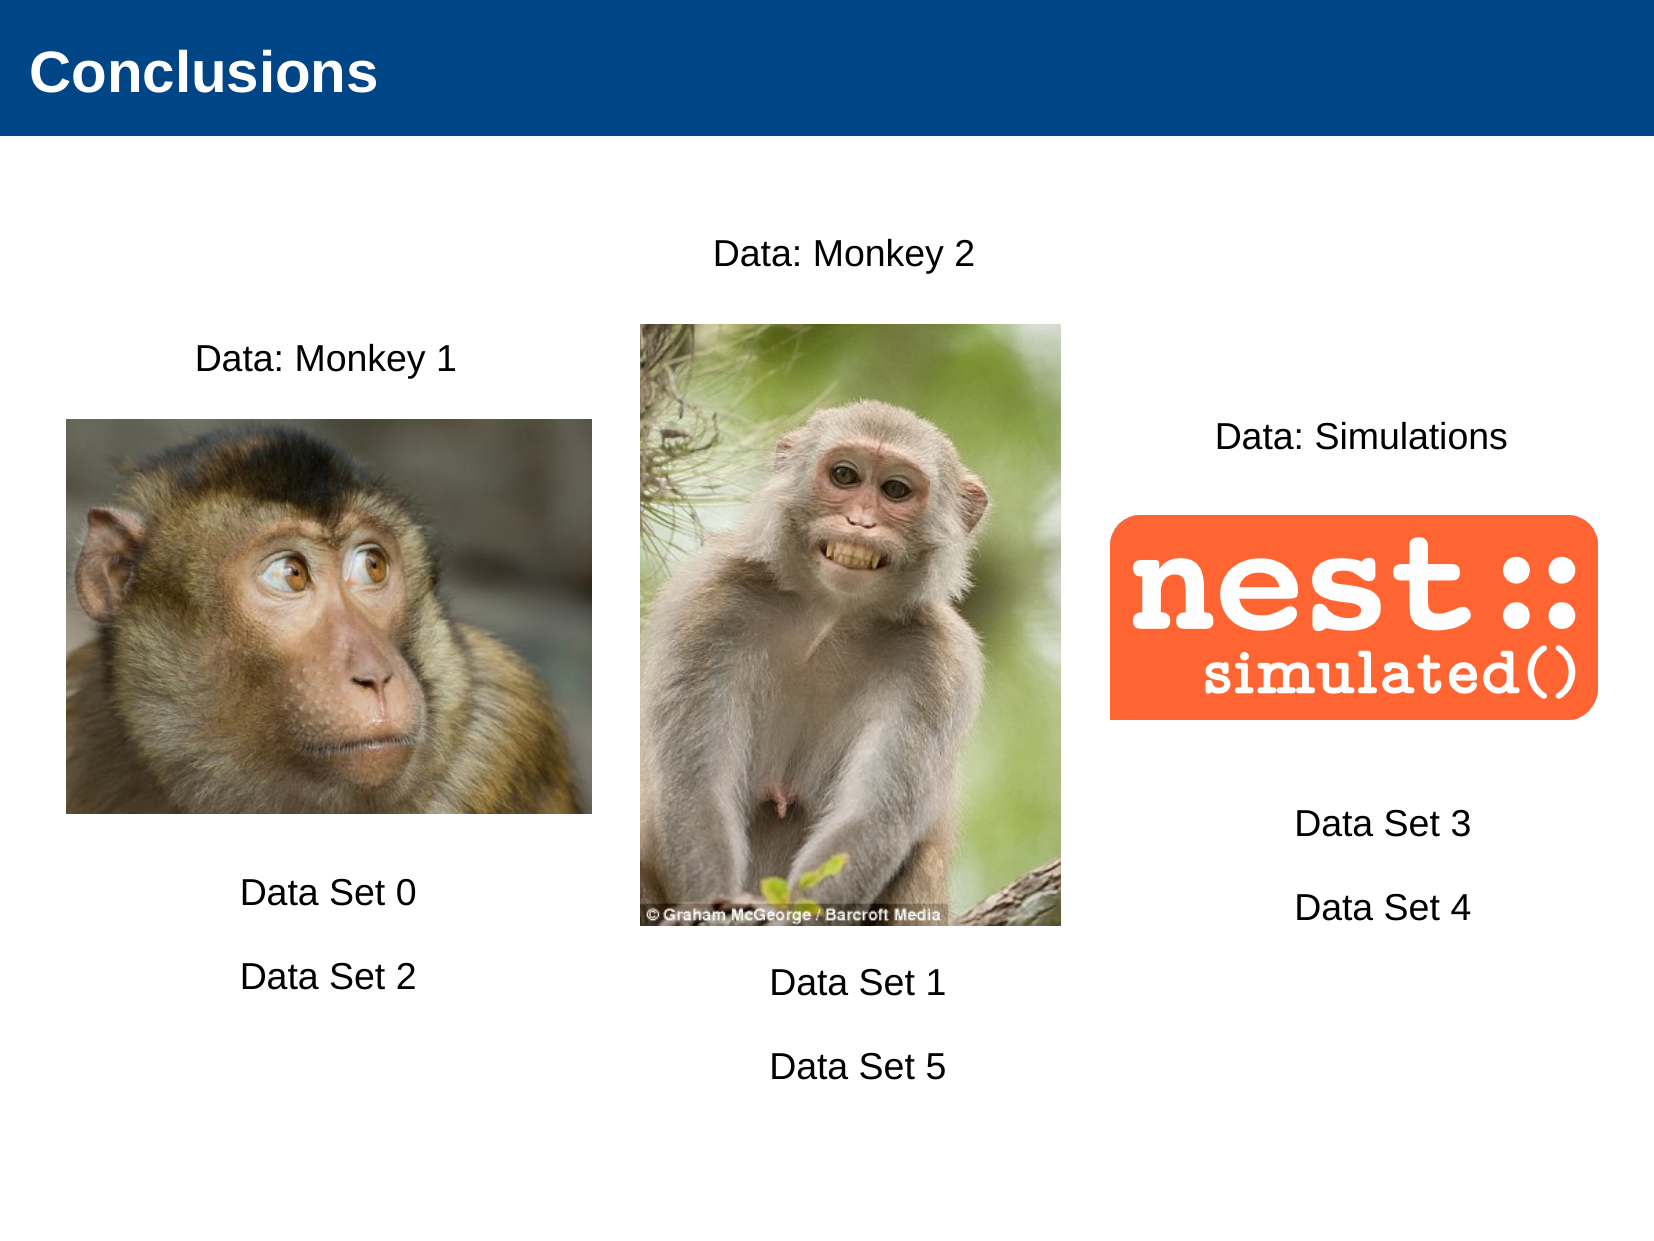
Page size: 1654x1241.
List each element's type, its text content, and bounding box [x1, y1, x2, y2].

text_box Data Set 1 Data Set 5 [754, 954, 962, 1096]
picture [640, 324, 1061, 926]
text_box [0, 0, 1654, 136]
text_box Data: Monkey 2 [698, 225, 991, 282]
picture [1110, 515, 1598, 721]
text_box Data: Simulations [1200, 408, 1523, 466]
picture [66, 419, 592, 814]
text_box Data Set 3 Data Set 4 [1279, 795, 1487, 936]
text_box Data: Monkey 1 [180, 330, 472, 387]
text_box Conclusions [15, 32, 1329, 113]
text_box Data Set 0 Data Set 2 [225, 864, 432, 1006]
